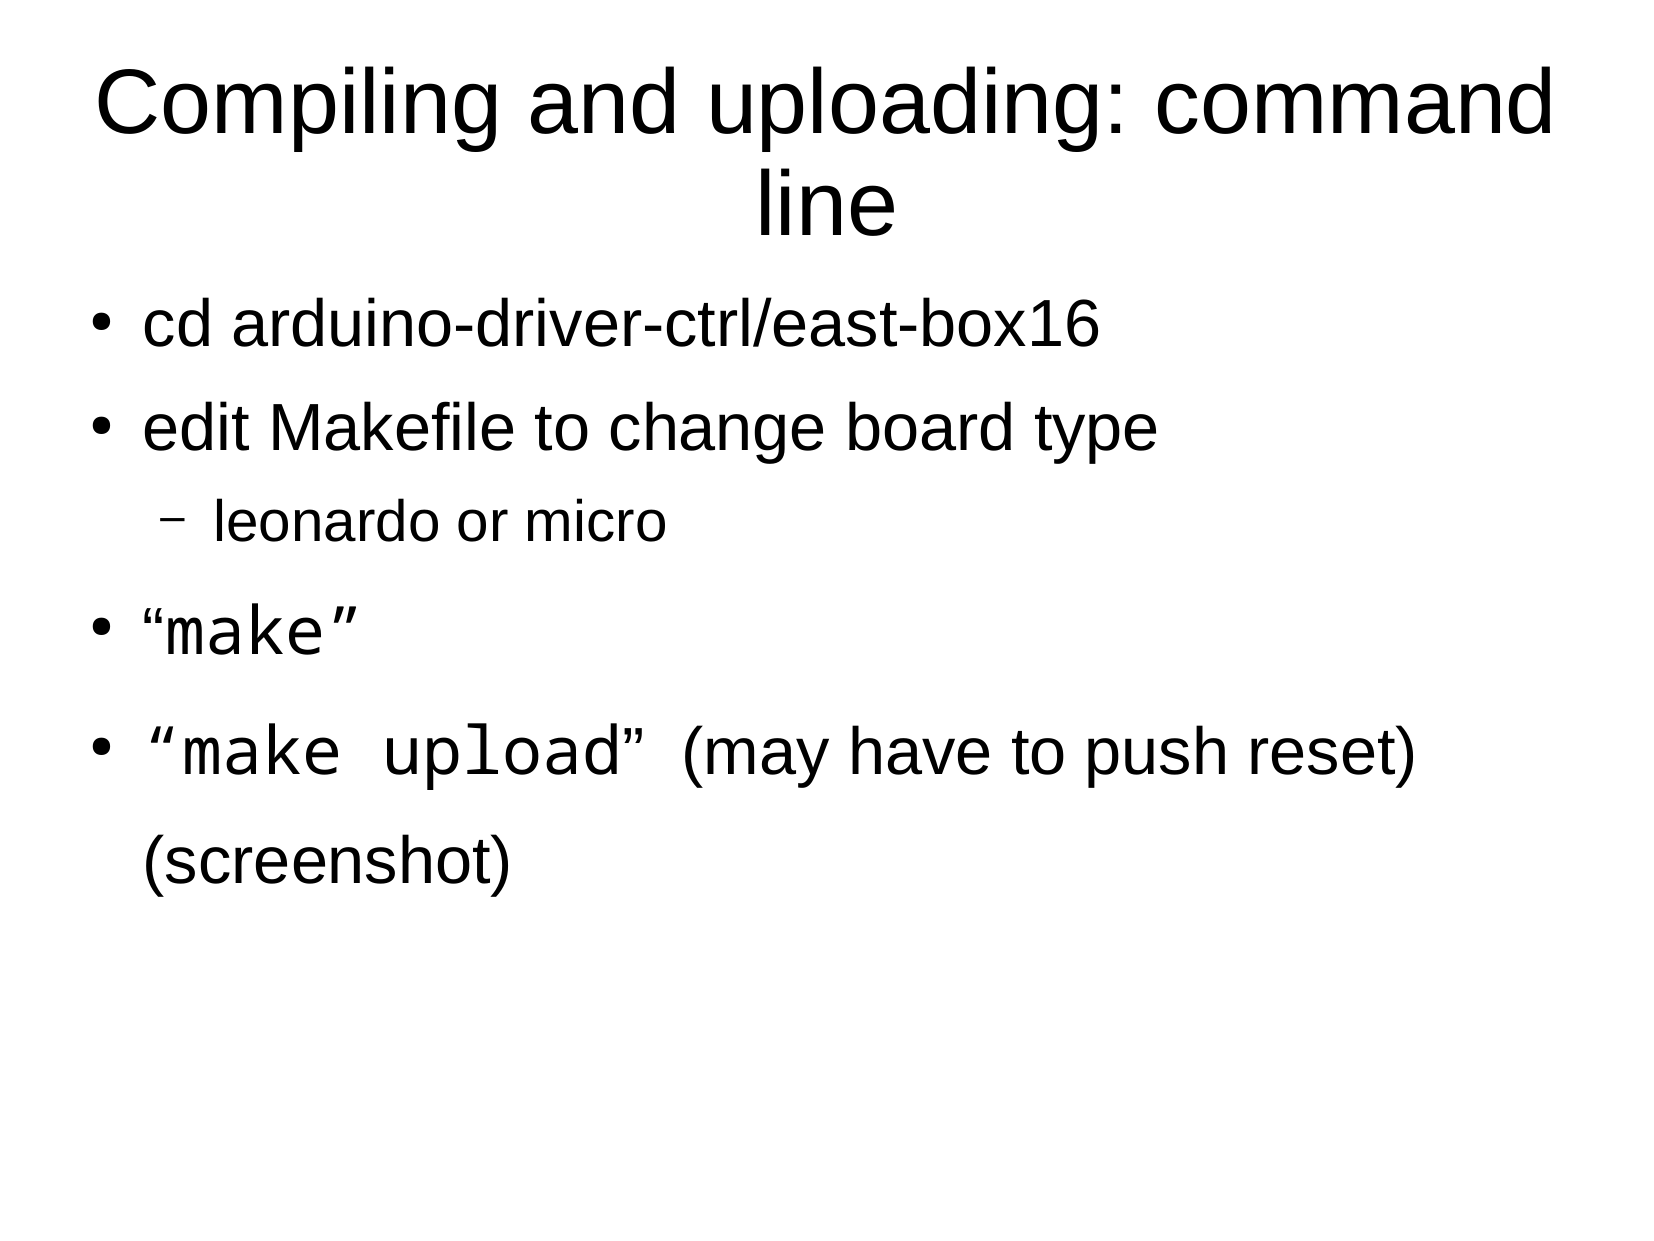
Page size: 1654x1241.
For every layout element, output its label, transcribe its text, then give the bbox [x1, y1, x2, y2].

title Compiling and uploading: command line [82, 49, 1571, 257]
list cd arduino-driver-ctrl/east-box16 edit Makefile to change board type leonardo or micro “make” “make upload” (may have to push reset) (screenshot) [71, 285, 1561, 1006]
